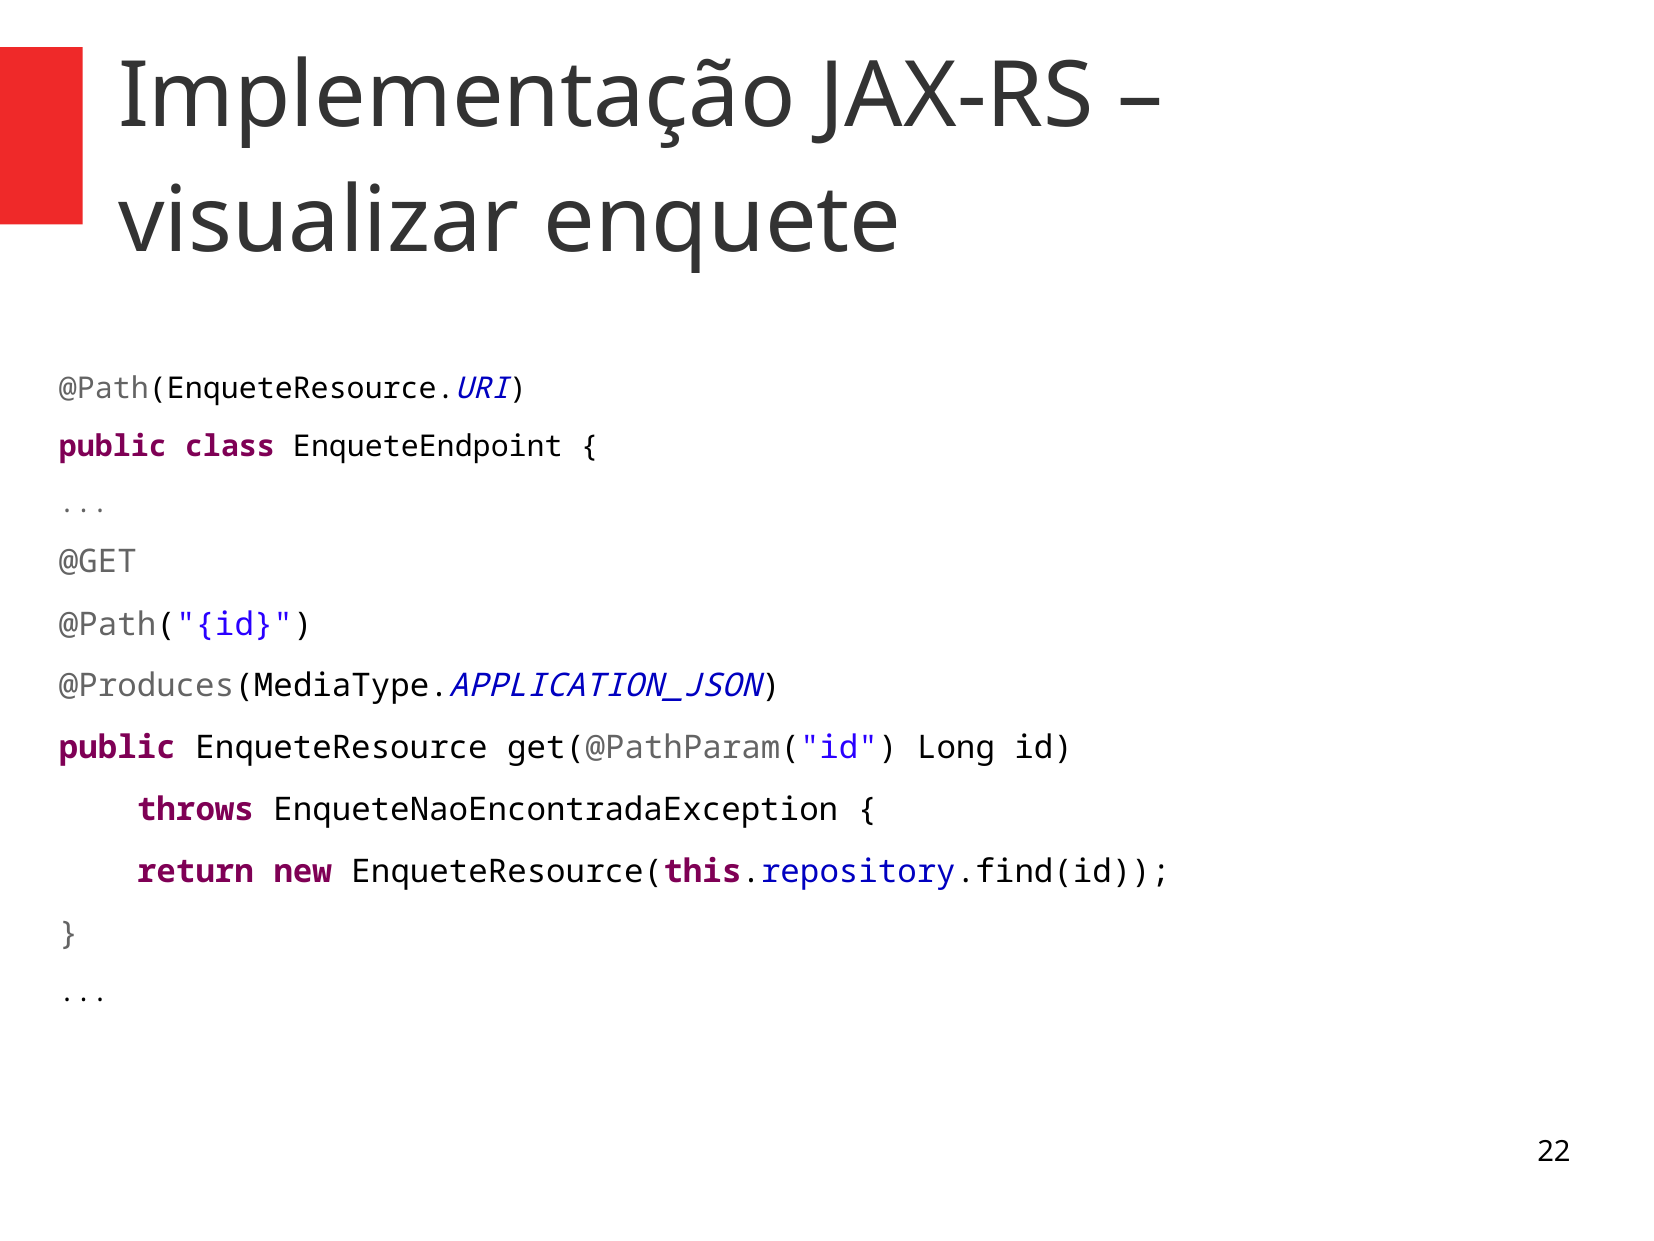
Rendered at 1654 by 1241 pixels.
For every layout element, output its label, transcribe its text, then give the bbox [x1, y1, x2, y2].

title Implementação JAX-RS – visualizar enquete [118, 27, 1571, 279]
list @Path(EnqueteResource.URI) public class EnqueteEndpoint { ... @GET @Path("{id}") @Produces(MediaType.APPLICATION_JSON) public EnqueteResource get(@PathParam("id") Long id) throws EnqueteNaoEncontradaException { return new EnqueteResource(this.repository.find(id)); } ... [59, 366, 1630, 1016]
